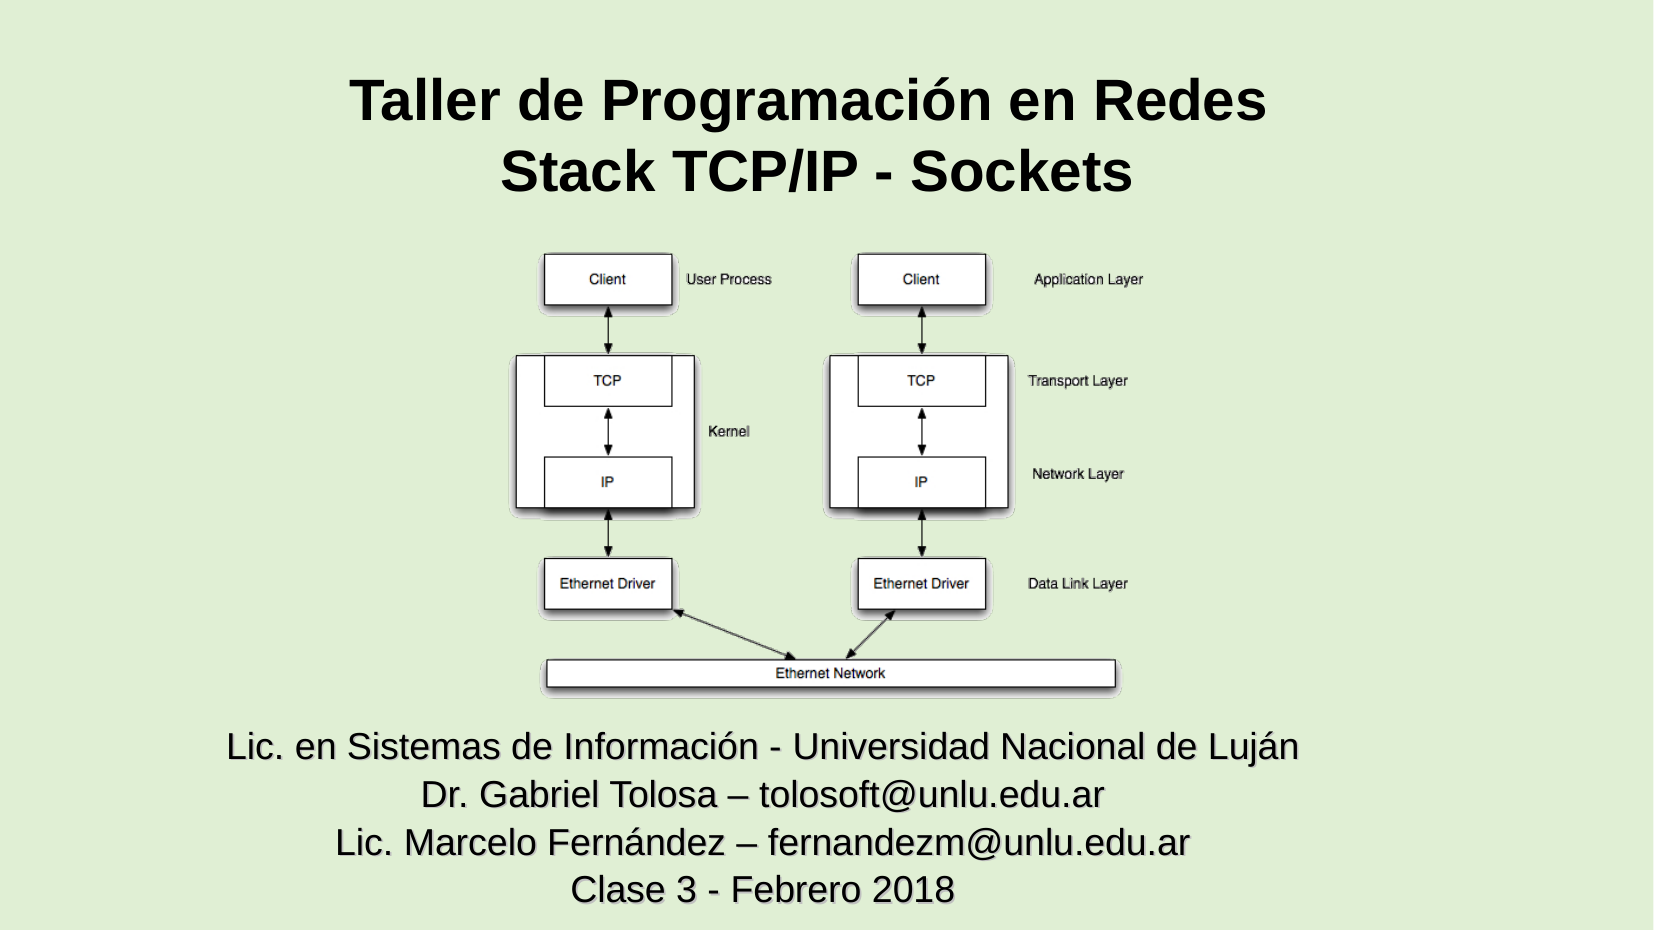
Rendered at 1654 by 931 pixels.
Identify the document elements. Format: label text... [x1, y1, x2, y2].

text_box Taller de Programación en Redes Stack TCP/IP - Sockets [65, 60, 1570, 212]
picture [491, 236, 1162, 716]
text_box Lic. en Sistemas de Información - Universidad Nacional de Luján Dr. Gabriel Tolosa – tolosoft@unlu.edu.ar Lic. Marcelo Fernández – fernandezm@unlu.edu.ar Clase 3 - Febrero 2018 [63, 717, 1463, 919]
